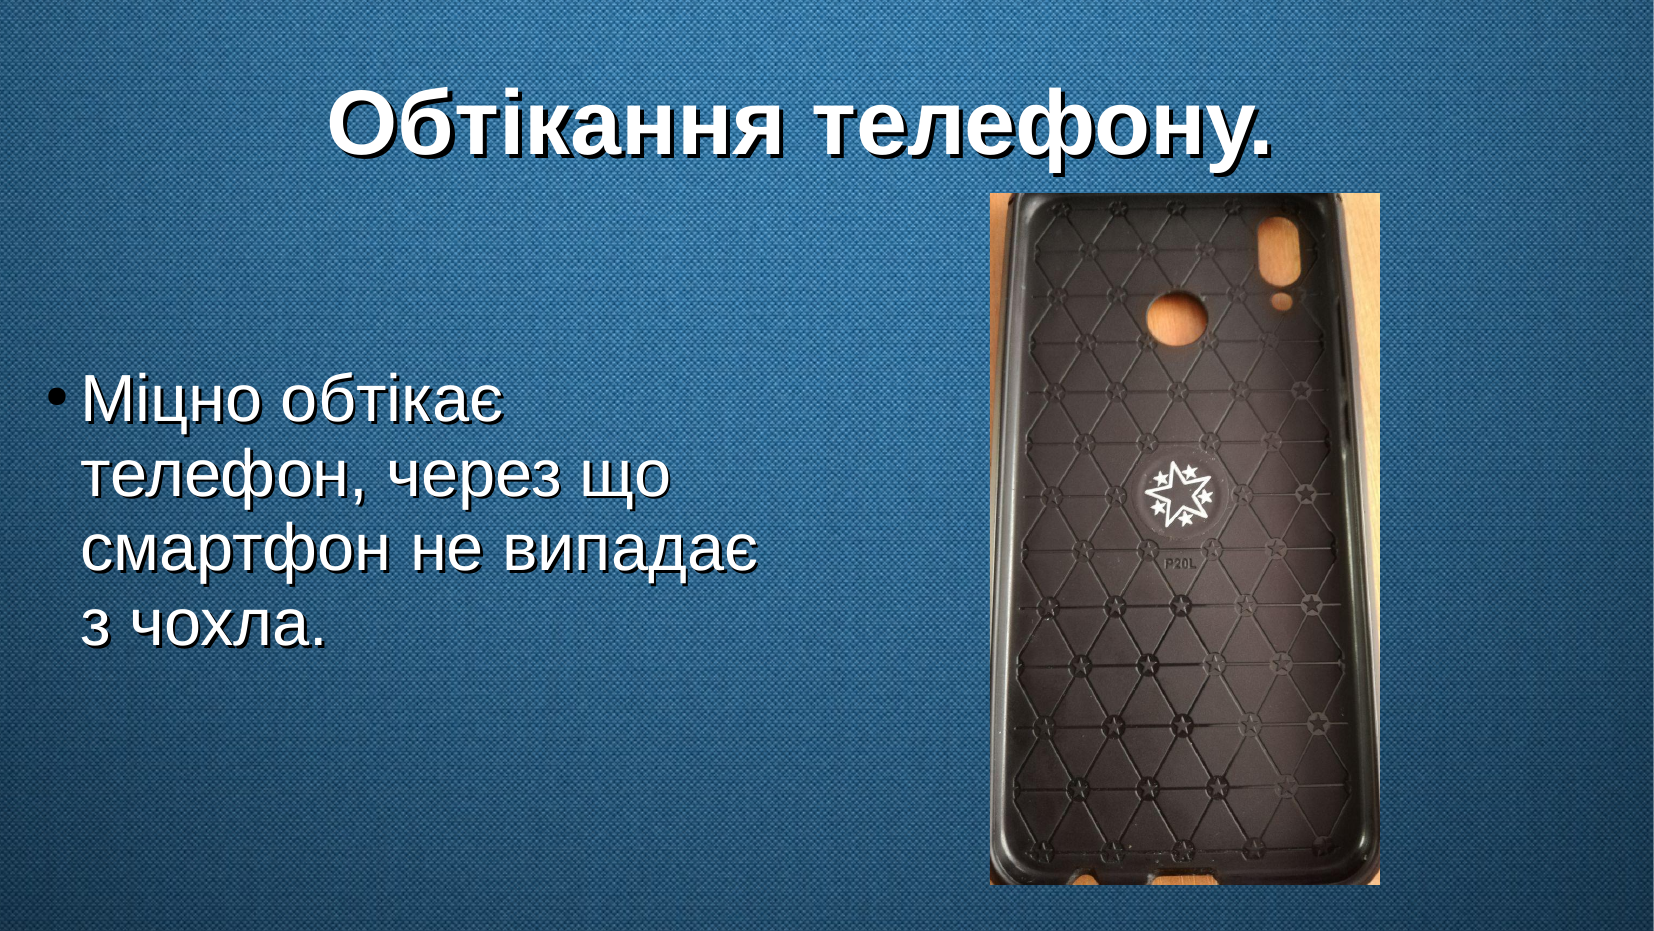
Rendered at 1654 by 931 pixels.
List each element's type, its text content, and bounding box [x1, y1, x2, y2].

subtitle Міцно обтікає телефон, через що смартфон не випадає з чохла. [45, 270, 796, 901]
title Обтікання телефону. [56, 45, 1546, 201]
picture [0, 0, 1654, 931]
